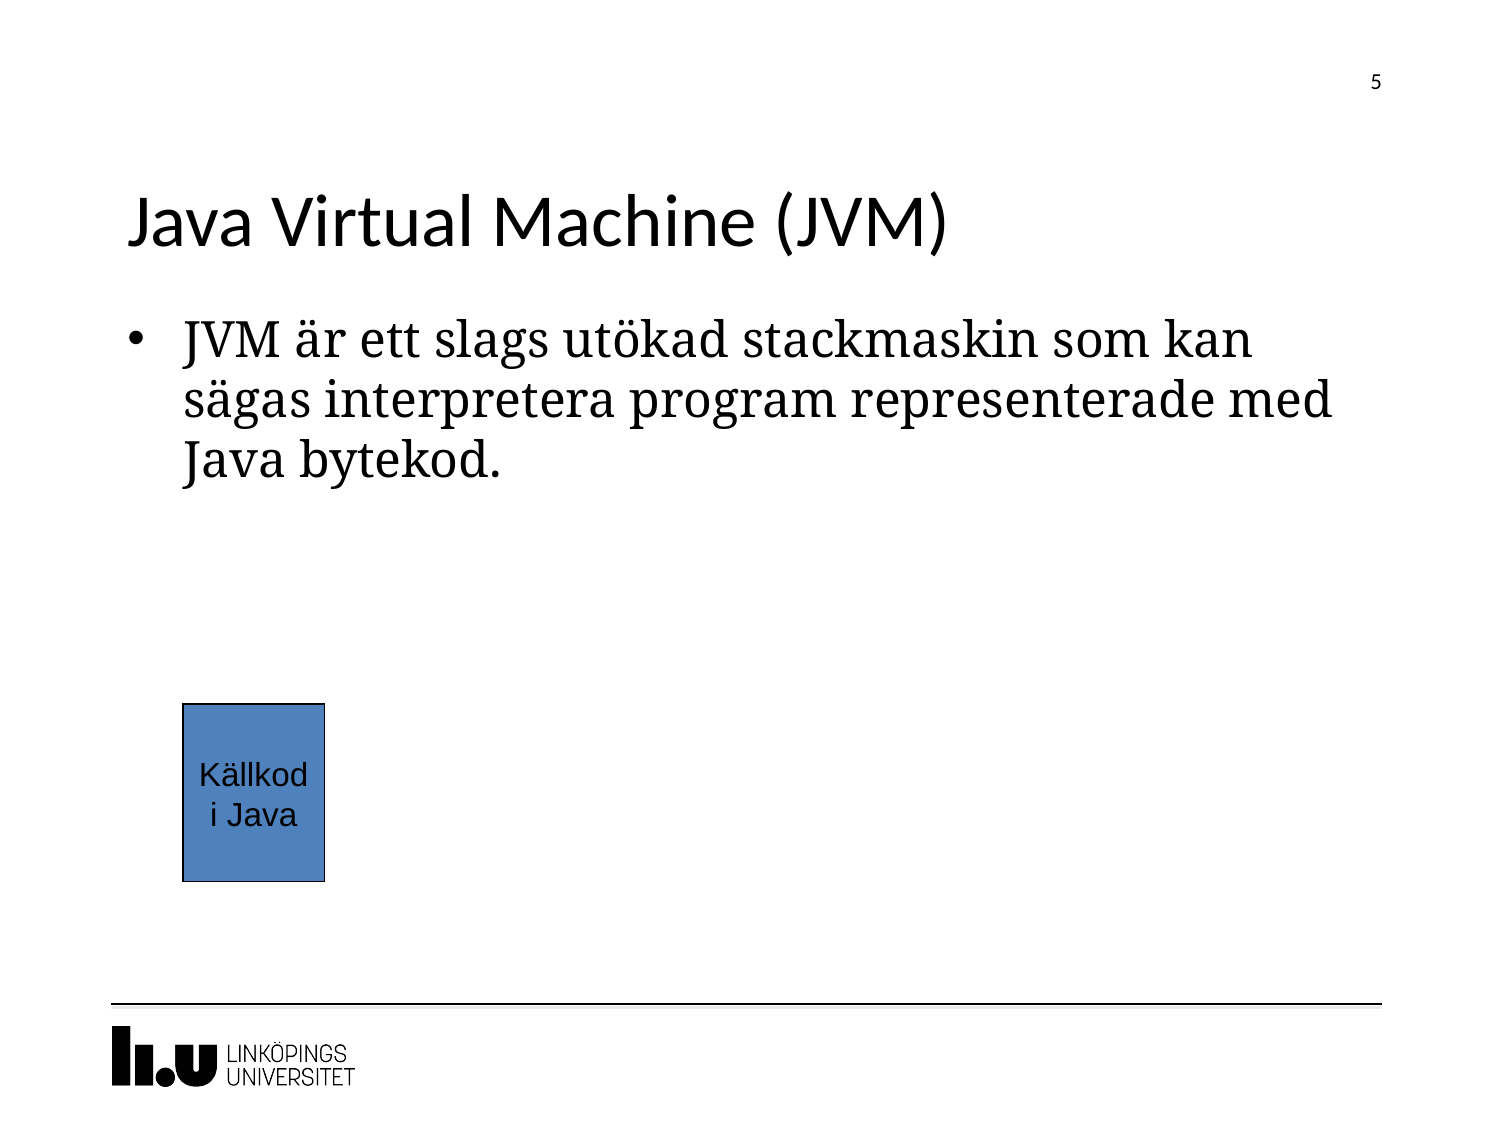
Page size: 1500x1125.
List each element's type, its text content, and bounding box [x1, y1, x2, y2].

text_box Källkod i Java [182, 704, 325, 882]
picture [112, 1026, 355, 1087]
text_box Java Virtual Machine (JVM) [112, 163, 1382, 300]
text_box JVM är ett slags utökad stackmaskin som kan sägas interpretera program representerade med Java bytekod. [112, 300, 1382, 968]
text_box <number> [1306, 59, 1397, 103]
